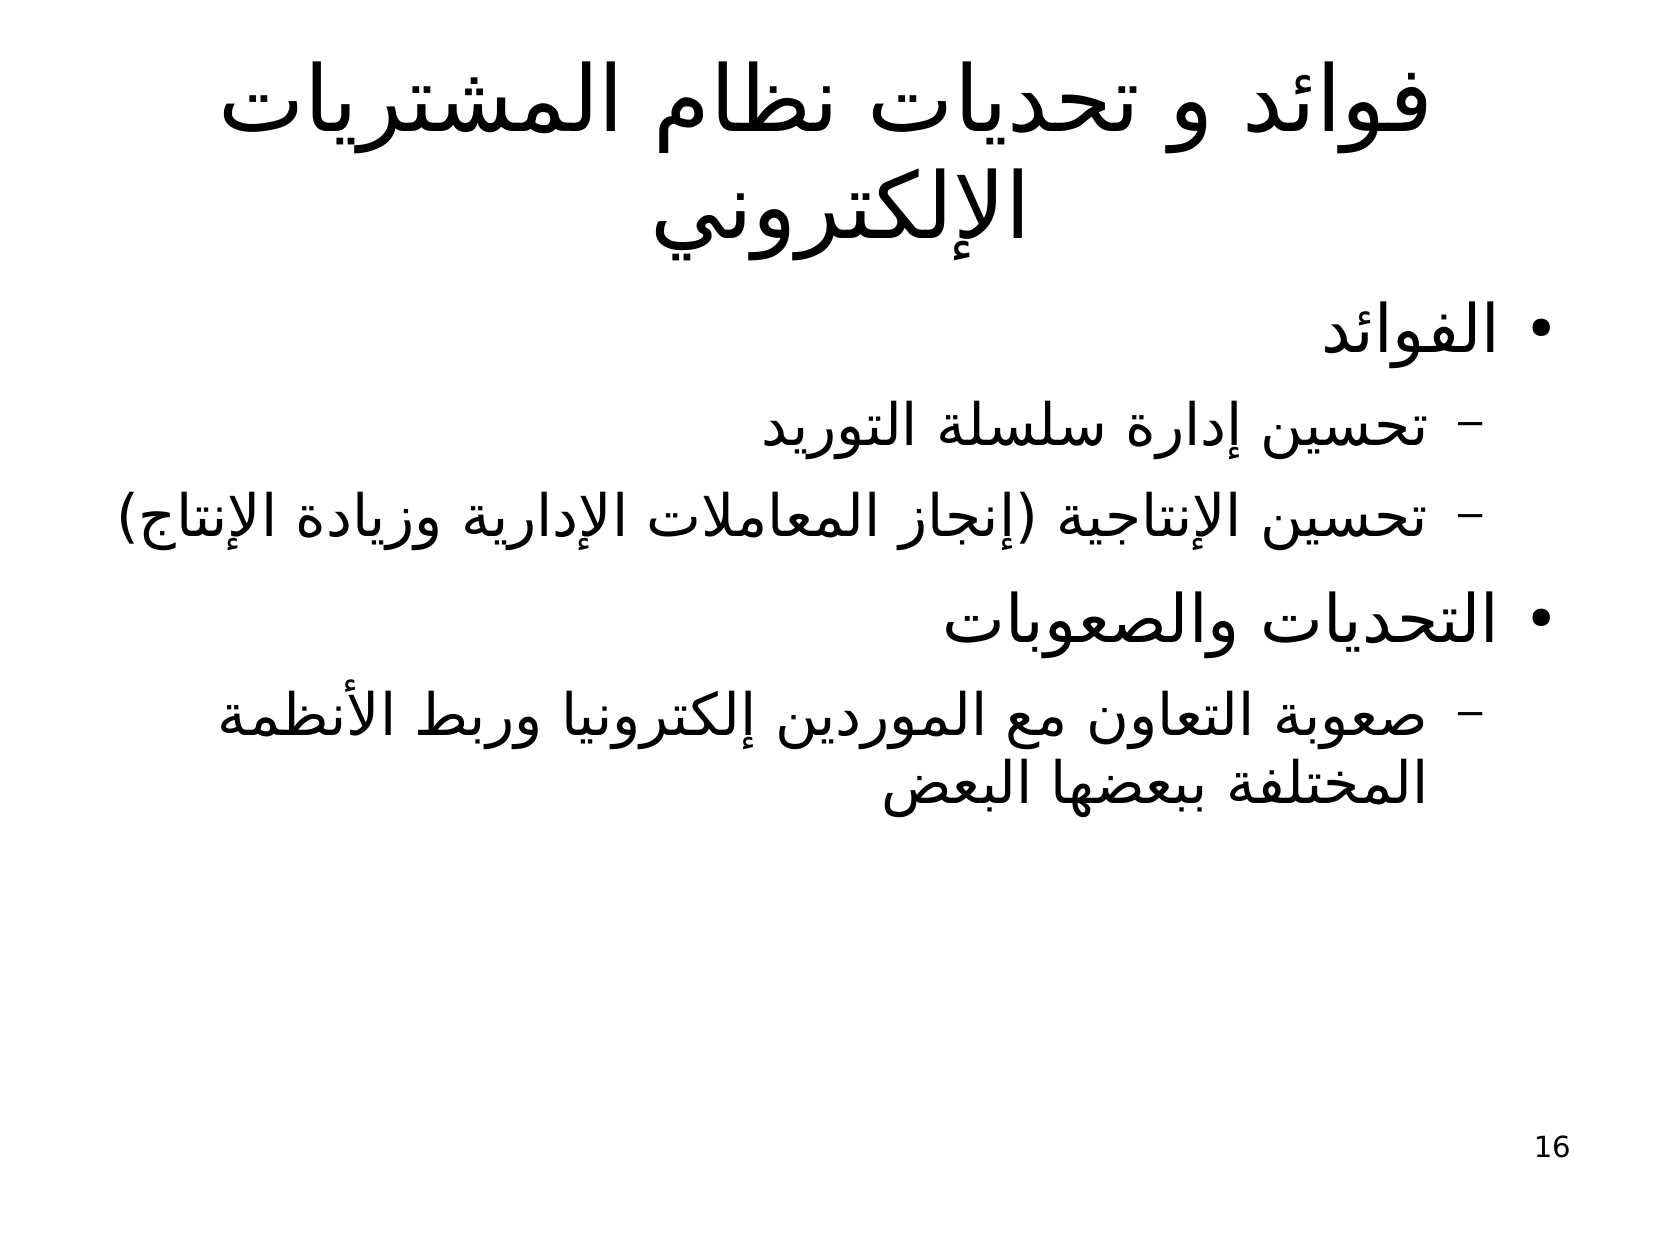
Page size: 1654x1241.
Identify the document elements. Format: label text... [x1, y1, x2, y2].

title فوائد و تحديات نظام المشتريات الإلكتروني [82, 42, 1571, 264]
list الفوائد تحسين إدارة سلسلة التوريد تحسين الإنتاجية (إنجاز المعاملات الإدارية وزيادة الإنتاج) التحديات والصعوبات صعوبة التعاون مع الموردين إلكترونيا وربط الأنظمة المختلفة ببعضها البعض [82, 290, 1571, 1010]
